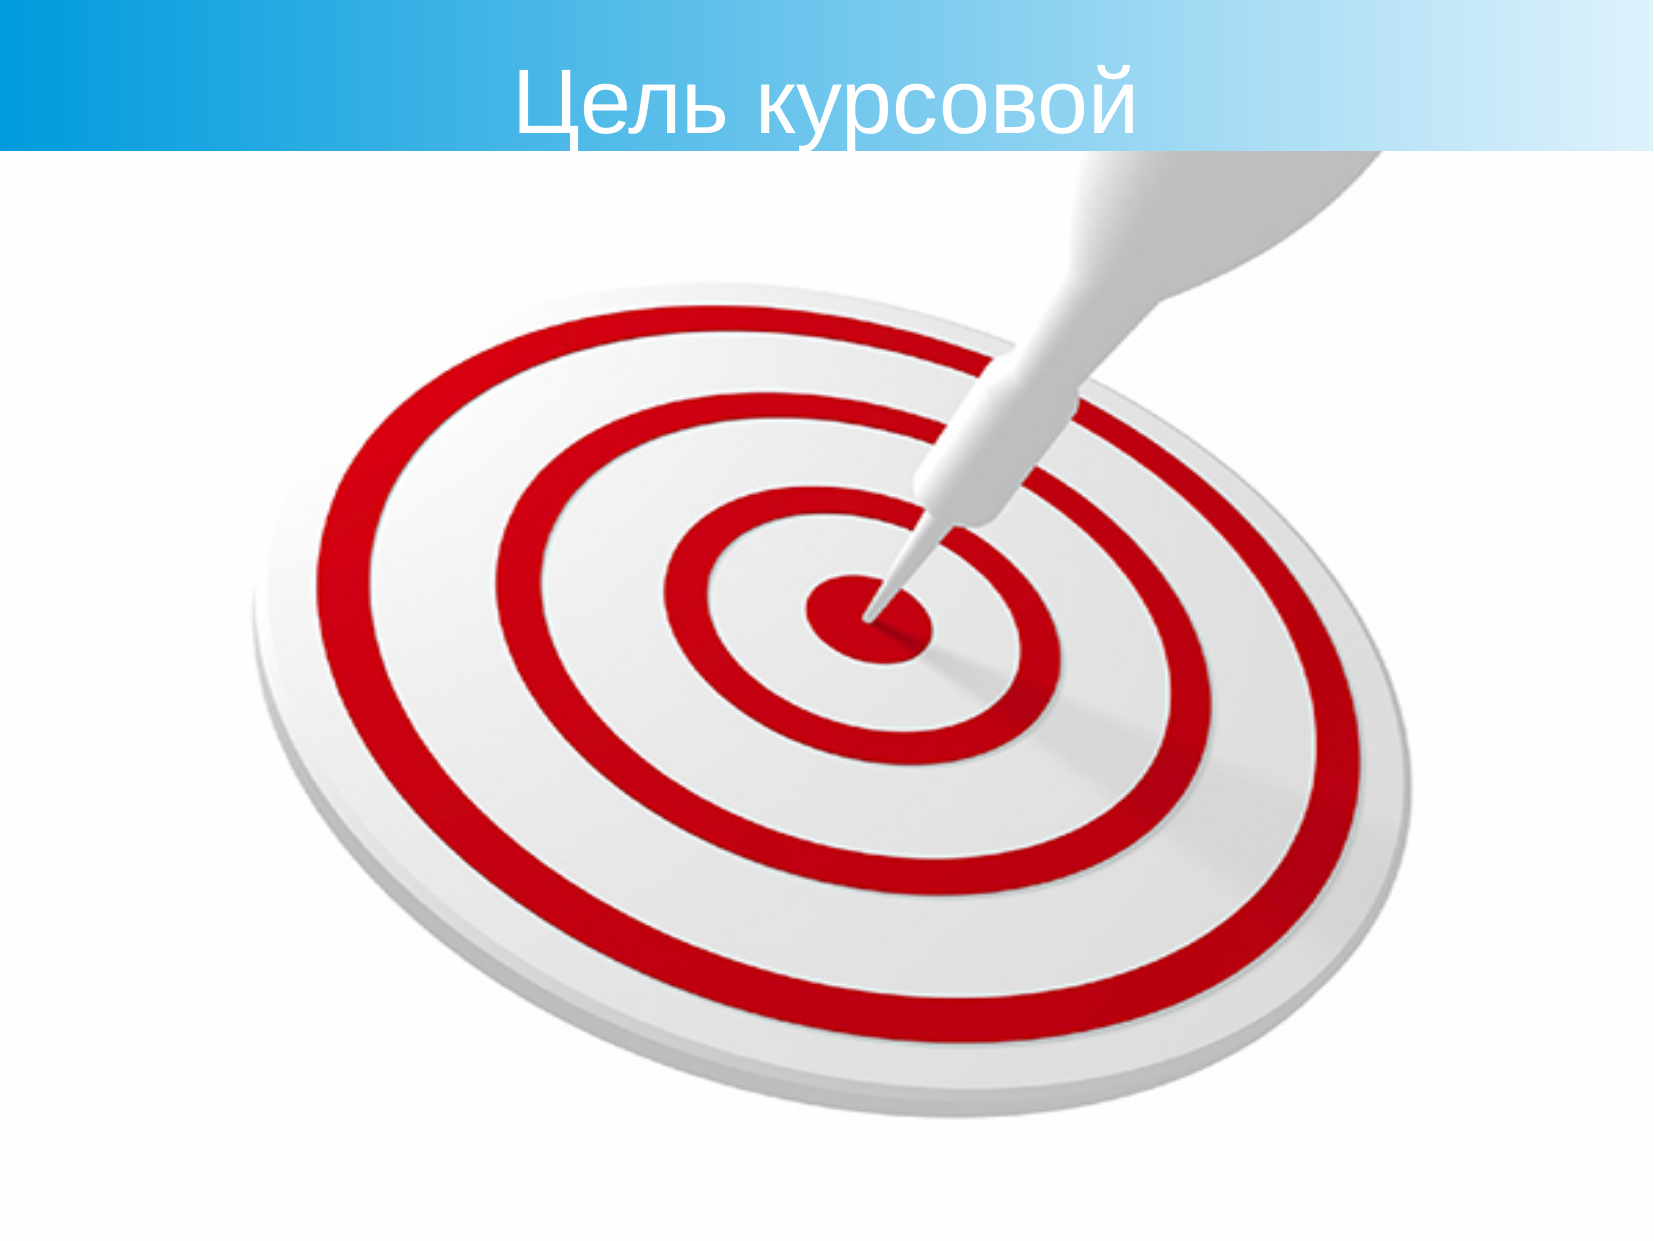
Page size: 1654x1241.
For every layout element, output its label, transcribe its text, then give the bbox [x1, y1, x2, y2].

title Цель курсовой [82, 49, 1571, 151]
picture [0, 151, 1654, 1241]
